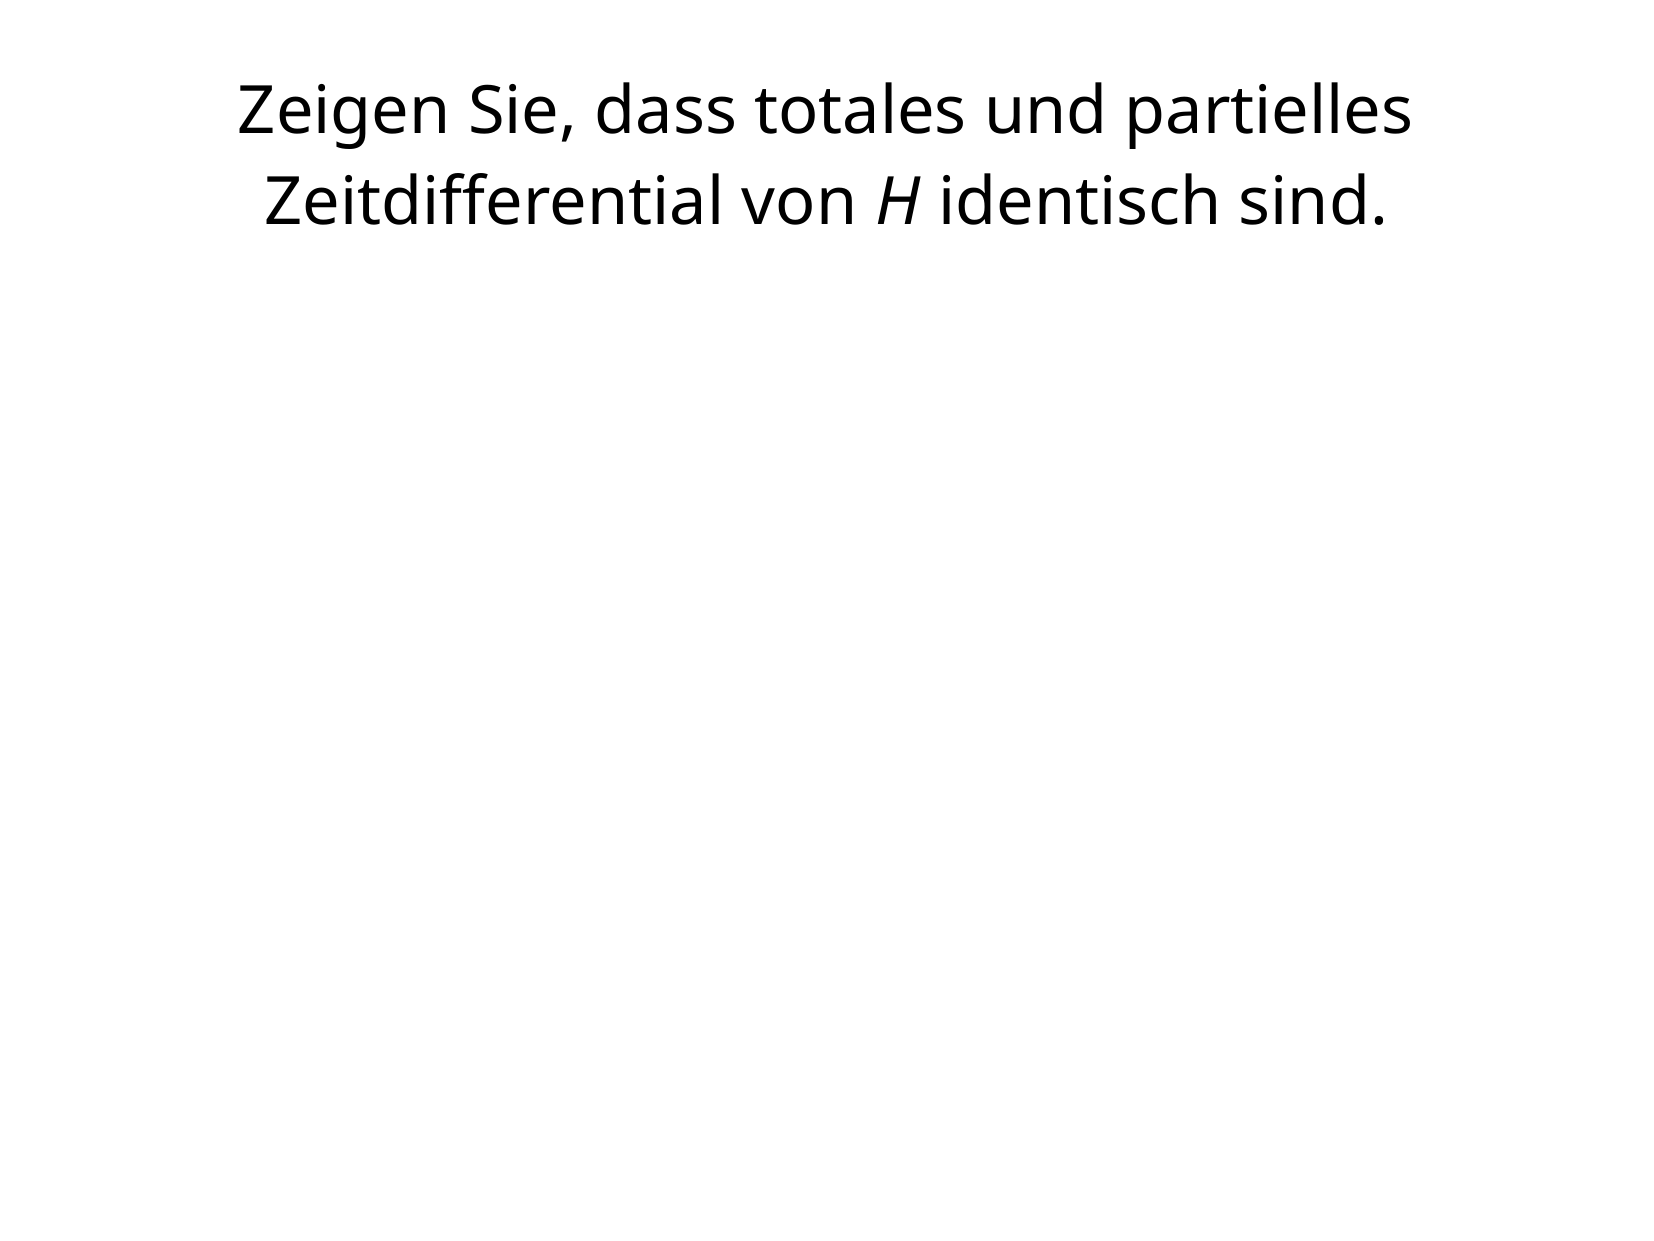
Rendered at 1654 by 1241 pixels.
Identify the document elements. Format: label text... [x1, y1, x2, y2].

title Zeigen Sie, dass totales und partielles Zeitdifferential von H identisch sind. [82, 49, 1571, 257]
